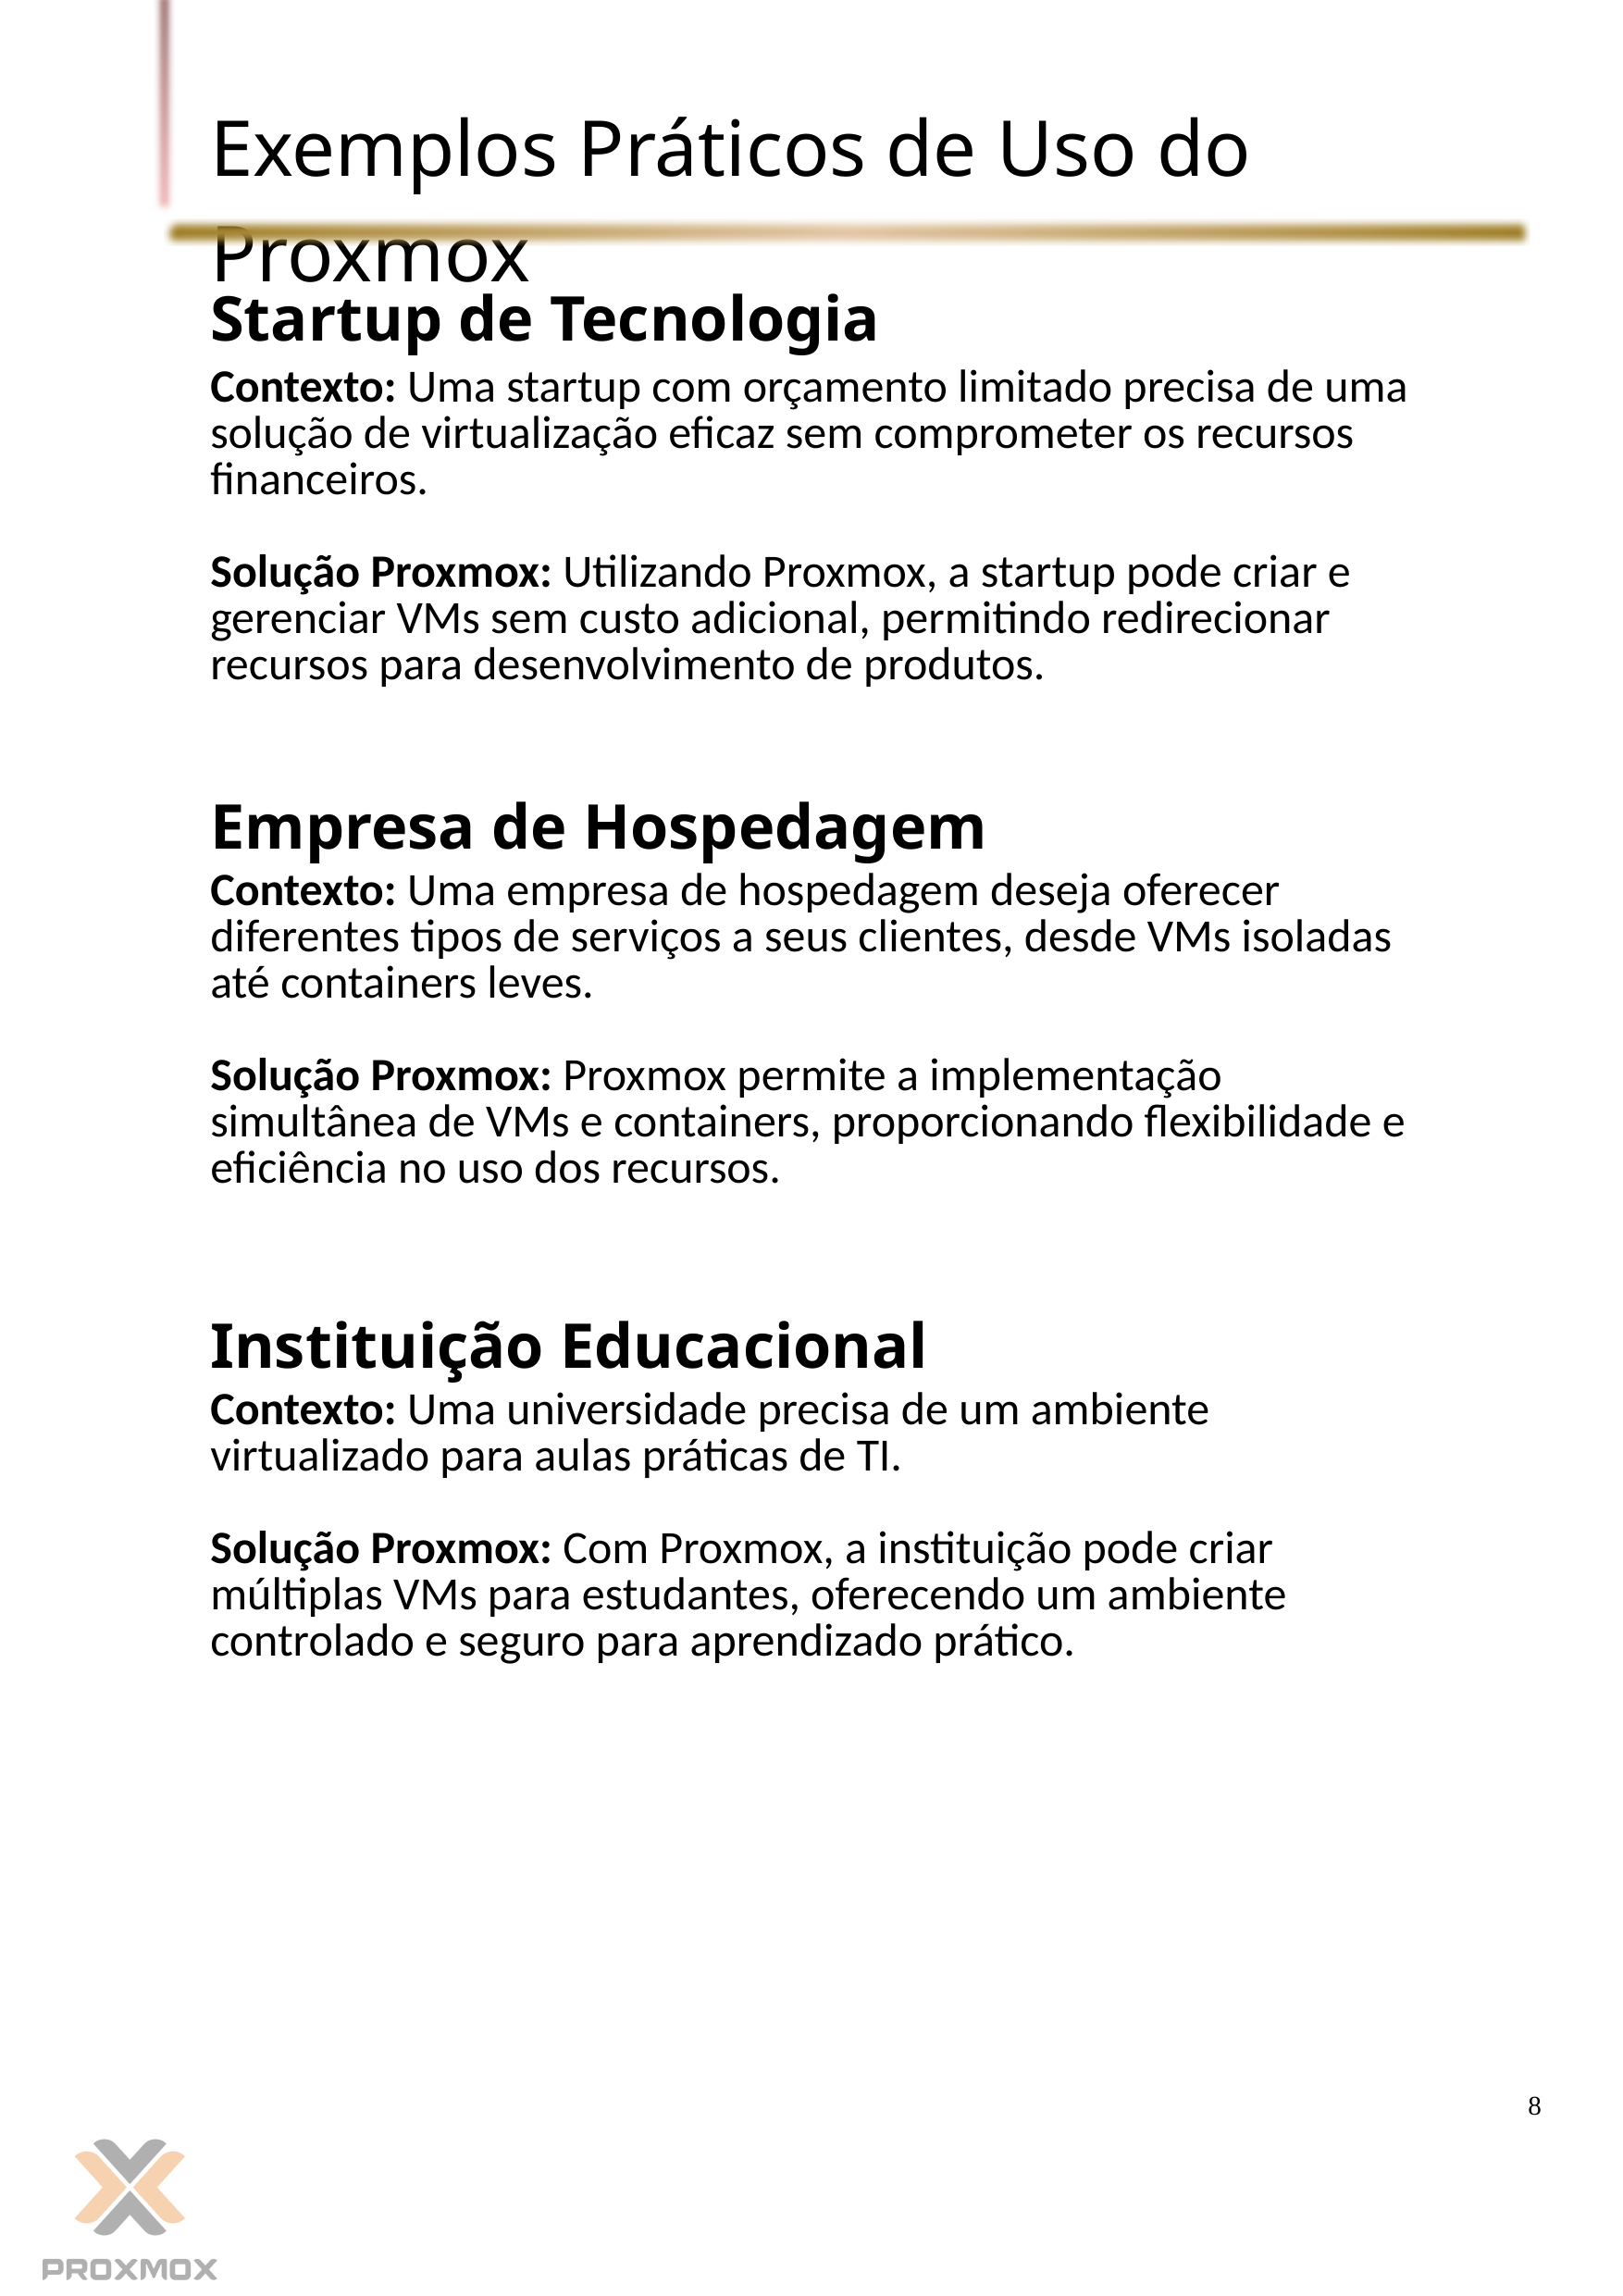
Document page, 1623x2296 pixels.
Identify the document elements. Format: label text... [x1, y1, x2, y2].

text_box Instituição Educacional [196, 1295, 1441, 1399]
picture [0, 2126, 263, 2296]
text_box Contexto: Uma startup com orçamento limitado precisa de uma solução de virtualização eficaz sem comprometer os recursos financeiros. Solução Proxmox: Utilizando Proxmox, a startup pode criar e gerenciar VMs sem custo adicional, permitindo redirecionar recursos para desenvolvimento de produtos. [196, 420, 1441, 733]
text_box Exemplos Práticos de Uso do Proxmox [196, 87, 1441, 220]
text_box [176, 227, 1520, 239]
text_box Contexto: Uma universidade precisa de um ambiente virtualizado para aulas práticas de TI. Solução Proxmox: Com Proxmox, a instituição pode criar múltiplas VMs para estudantes, oferecendo um ambiente controlado e seguro para aprendizado prático. [196, 1399, 1441, 1755]
text_box Startup de Tecnologia [196, 267, 1441, 420]
text_box Contexto: Uma empresa de hospedagem deseja oferecer diferentes tipos de serviços a seus clientes, desde VMs isoladas até containers leves. Solução Proxmox: Proxmox permite a implementação simultânea de VMs e containers, proporcionando flexibilidade e eficiência no uso dos recursos. [196, 928, 1441, 1235]
text_box Exemplos Práticos de Uso do Proxmox [196, 245, 1441, 267]
text_box Empresa de Hospedagem [196, 776, 1441, 928]
